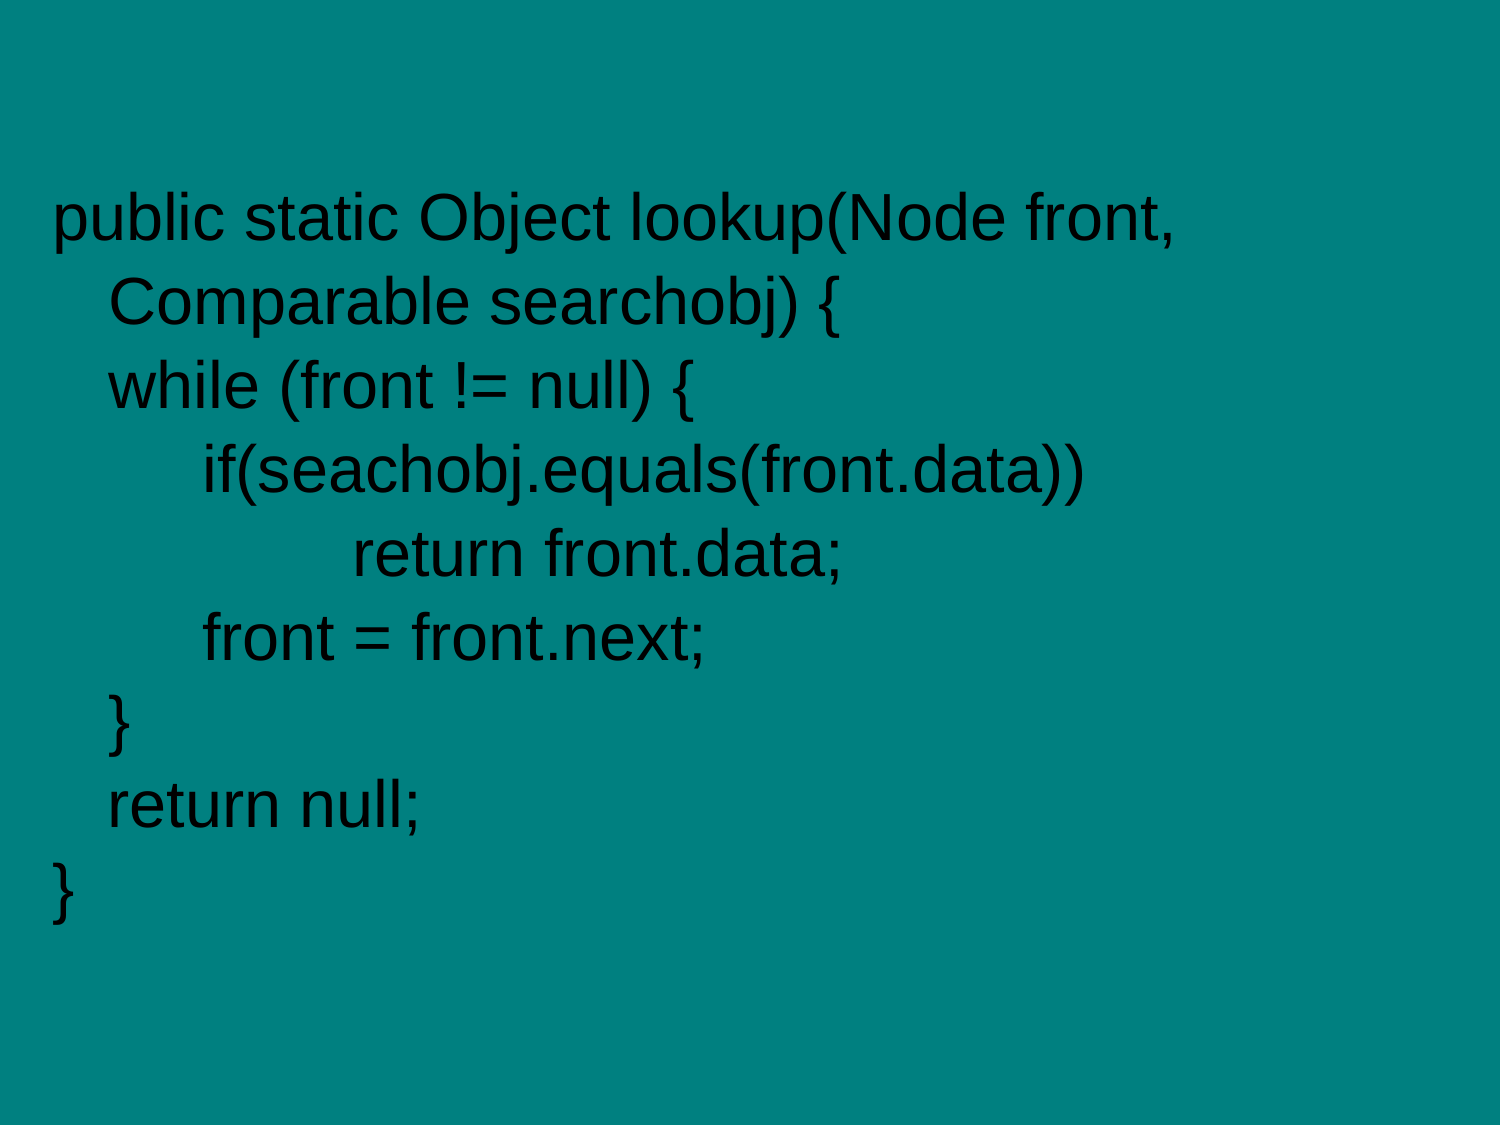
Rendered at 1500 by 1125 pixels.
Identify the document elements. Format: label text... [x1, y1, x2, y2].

list public static Object lookup(Node front, Comparable searchobj) { while (front != null) { if(seachobj.equals(front.data)) return front.data; front = front.next; } return null; } [37, 87, 1463, 1000]
